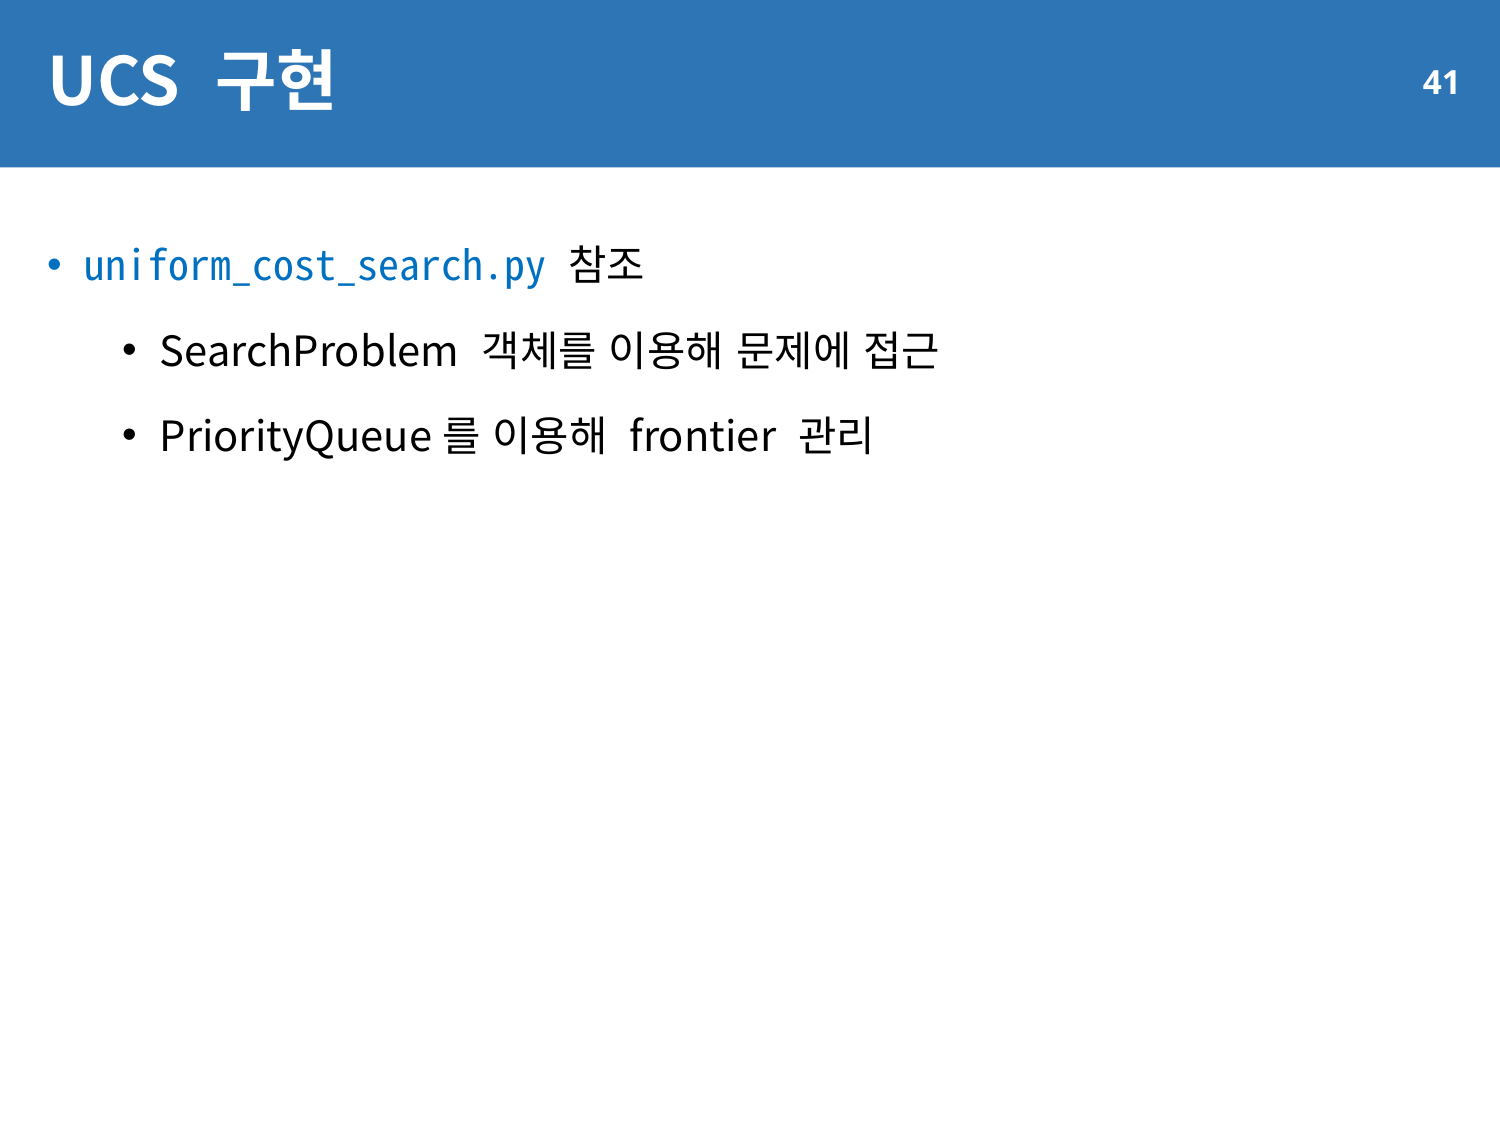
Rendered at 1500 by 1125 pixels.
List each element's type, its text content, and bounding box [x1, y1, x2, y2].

title UCS 구현 [32, 20, 1476, 148]
slide_number <number> [1273, 53, 1476, 114]
list uniform_cost_search.py 참조 SearchProblem 객체를 이용해 문제에 접근 PriorityQueue를 이용해 frontier 관리 [32, 206, 1476, 1100]
